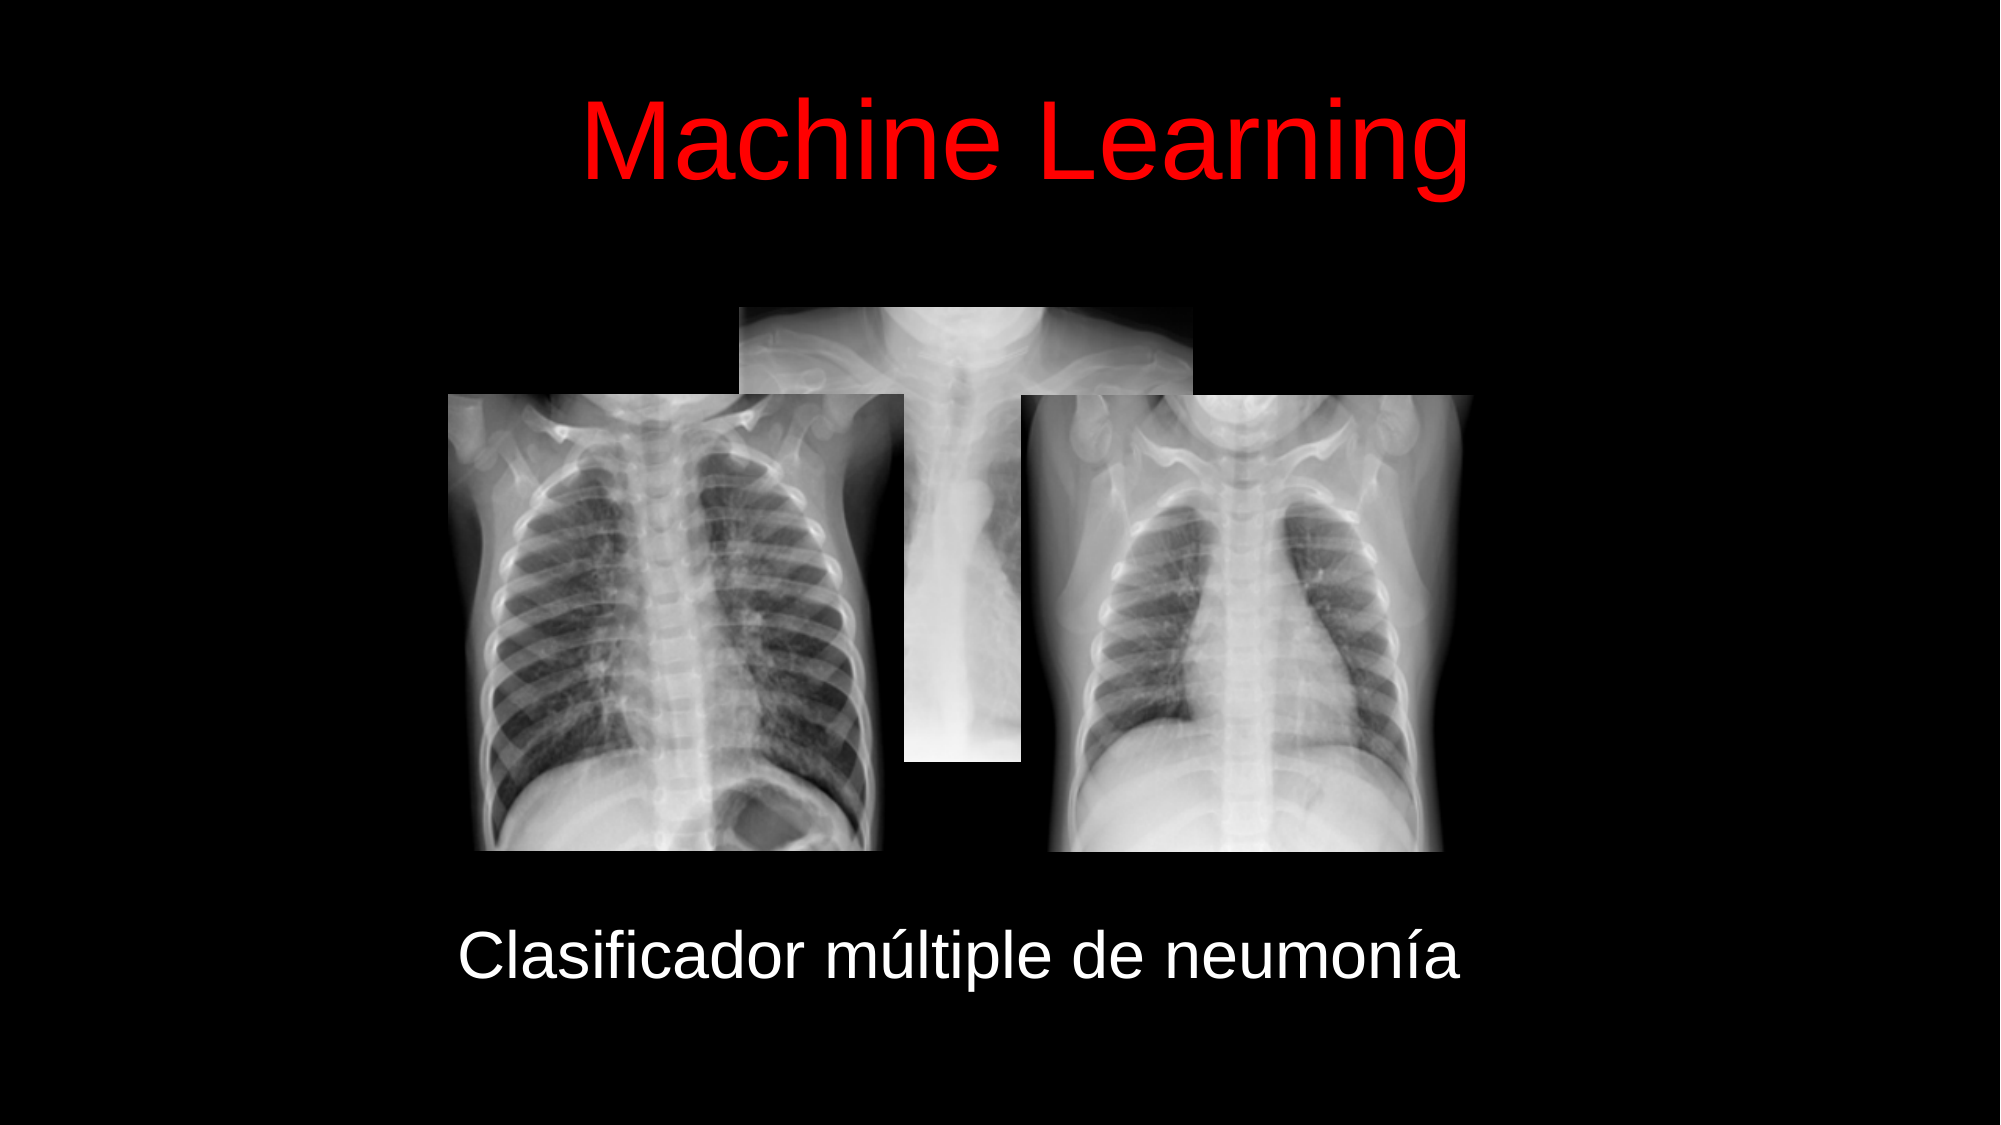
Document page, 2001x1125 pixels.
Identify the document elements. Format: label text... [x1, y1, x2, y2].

picture [448, 307, 1477, 852]
list Clasificador múltiple de neumonía [100, 913, 1837, 993]
list Machine Learning [416, 75, 1636, 154]
